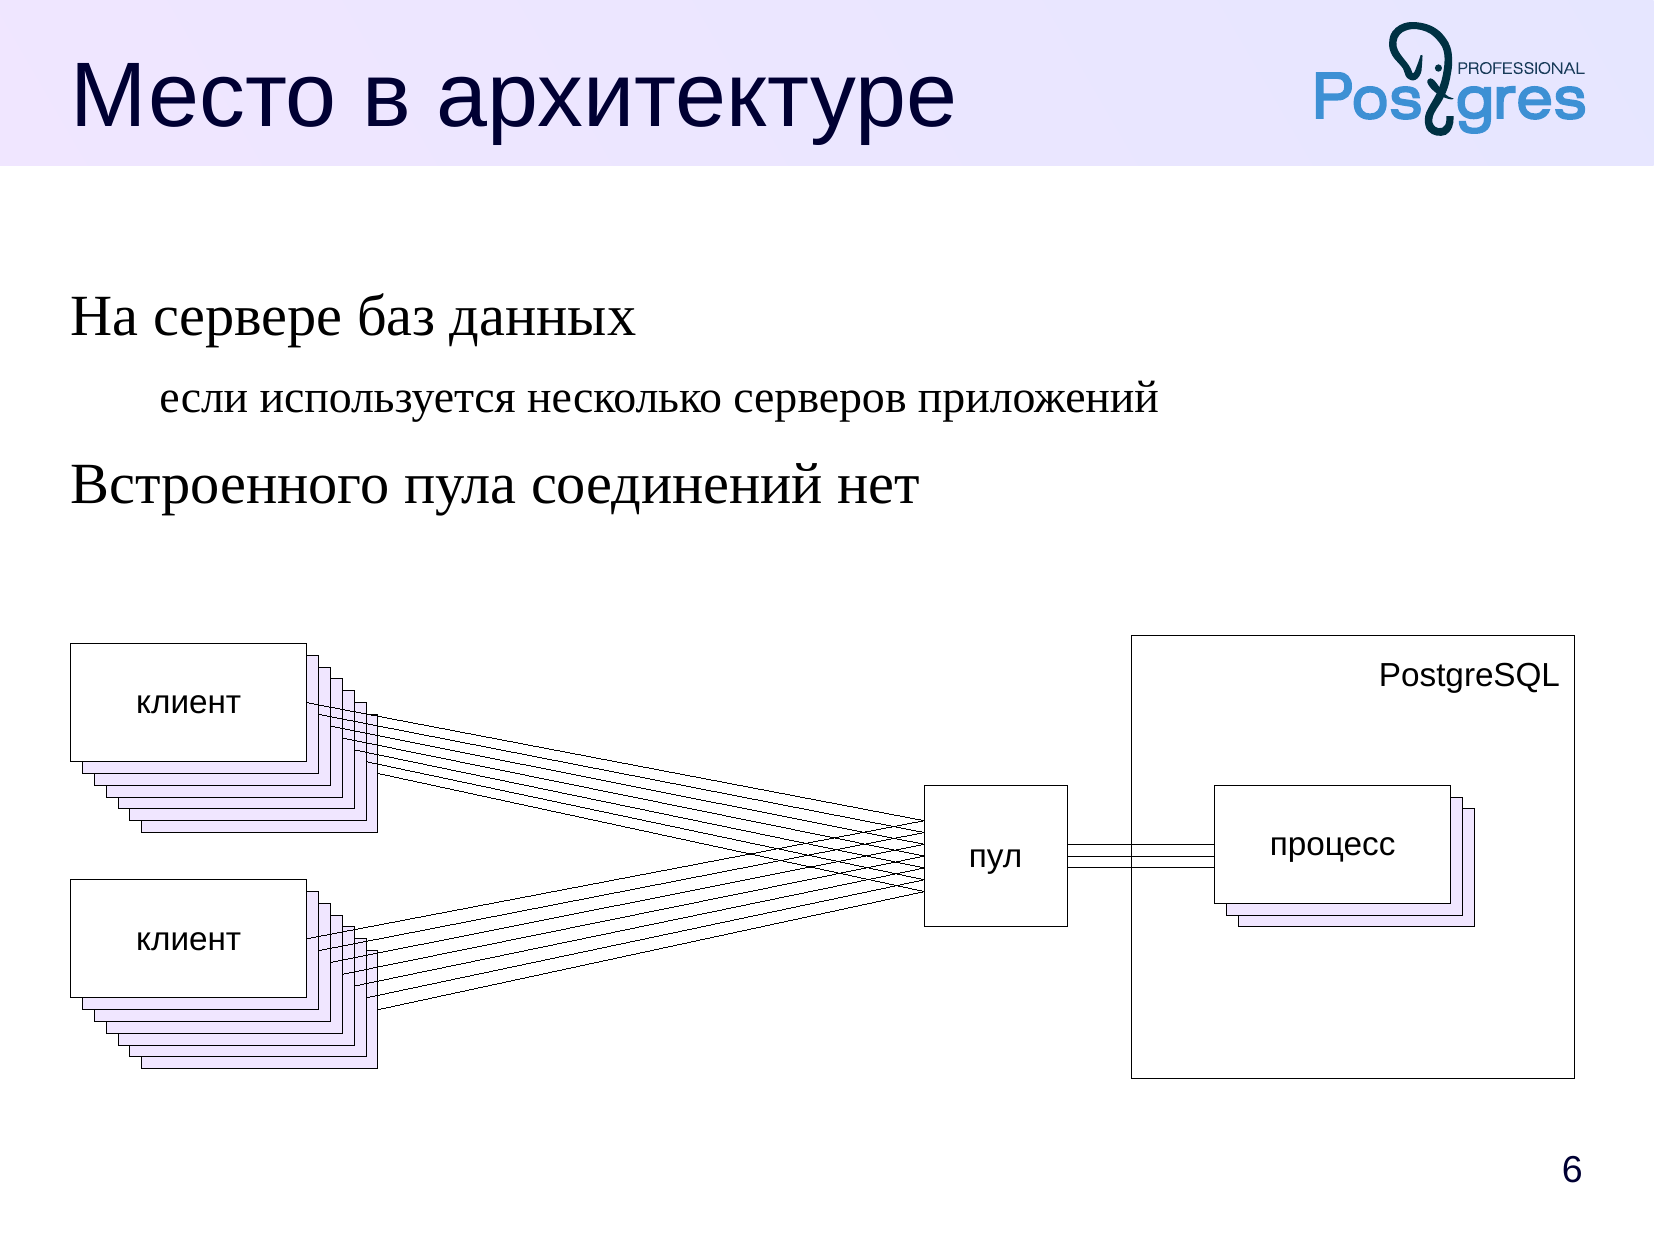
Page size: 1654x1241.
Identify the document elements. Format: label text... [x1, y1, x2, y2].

text_box процесс [1214, 785, 1451, 904]
text_box [82, 655, 378, 833]
title Место в архитектуре [70, 43, 1241, 147]
text_box [1226, 797, 1475, 927]
list На сервере баз данных если используется несколько серверов приложений Встроенного пула соединений нет [70, 283, 1583, 1141]
text_box клиент [70, 643, 307, 762]
text_box пул [924, 785, 1068, 927]
